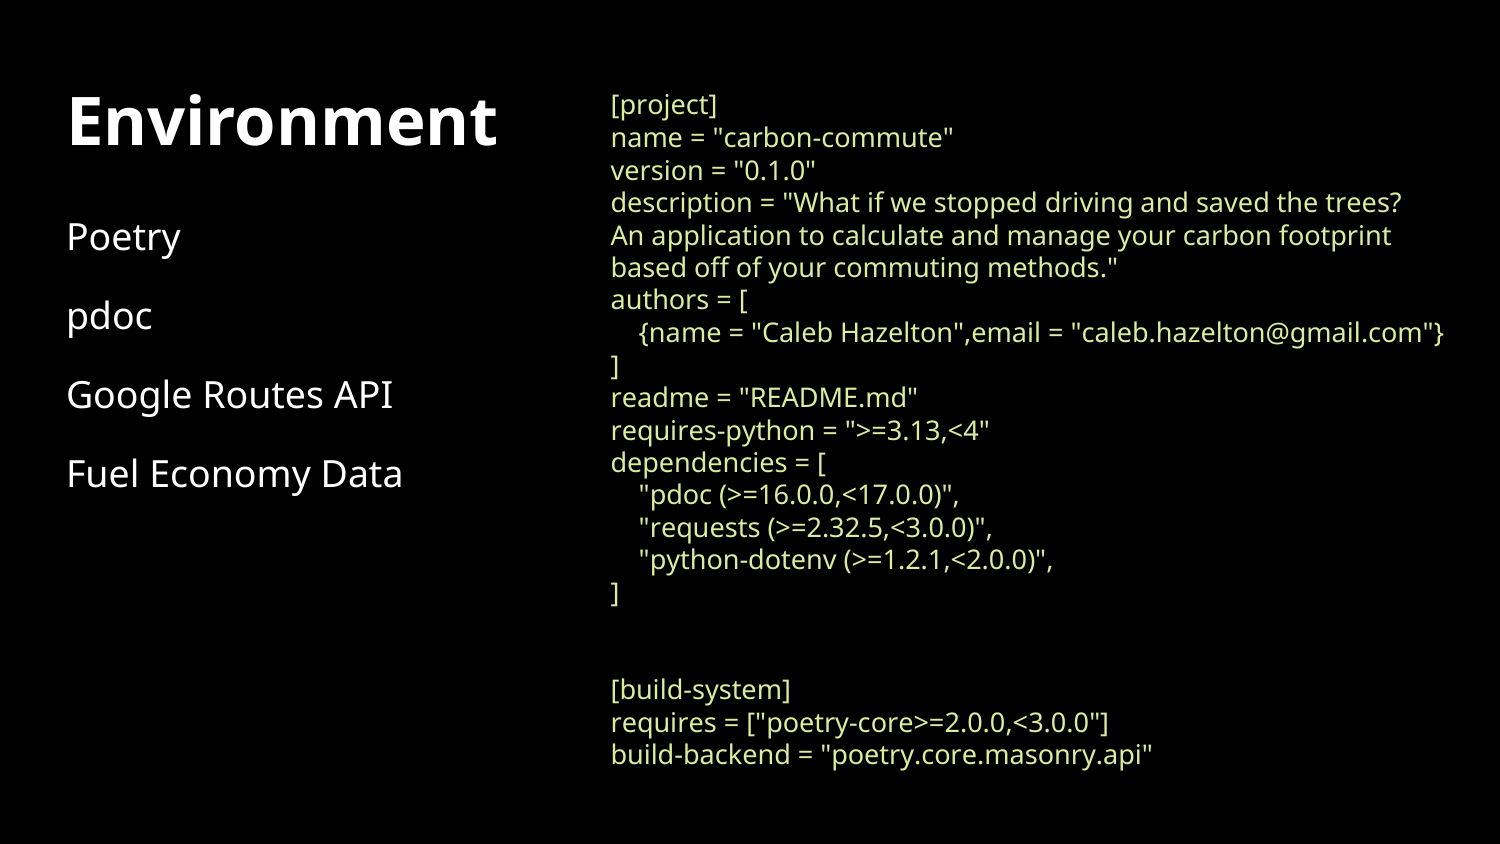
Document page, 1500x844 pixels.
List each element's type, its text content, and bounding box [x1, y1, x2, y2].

list Poetry pdoc Google Routes API Fuel Economy Data [51, 189, 507, 750]
text_box [project] name = "carbon-commute" version = "0.1.0" description = "What if we stopped driving and saved the trees? An application to calculate and manage your carbon footprint based off of your commuting methods." authors = [ {name = "Caleb Hazelton",email = "caleb.hazelton@gmail.com"} ] readme = "README.md" requires-python = ">=3.13,<4" dependencies = [ "pdoc (>=16.0.0,<17.0.0)", "requests (>=2.32.5,<3.0.0)", "python-dotenv (>=1.2.1,<2.0.0)", ] [build-system] requires = ["poetry-core>=2.0.0,<3.0.0"] build-backend = "poetry.core.masonry.api" [595, 72, 1463, 818]
title Environment [51, 72, 595, 167]
